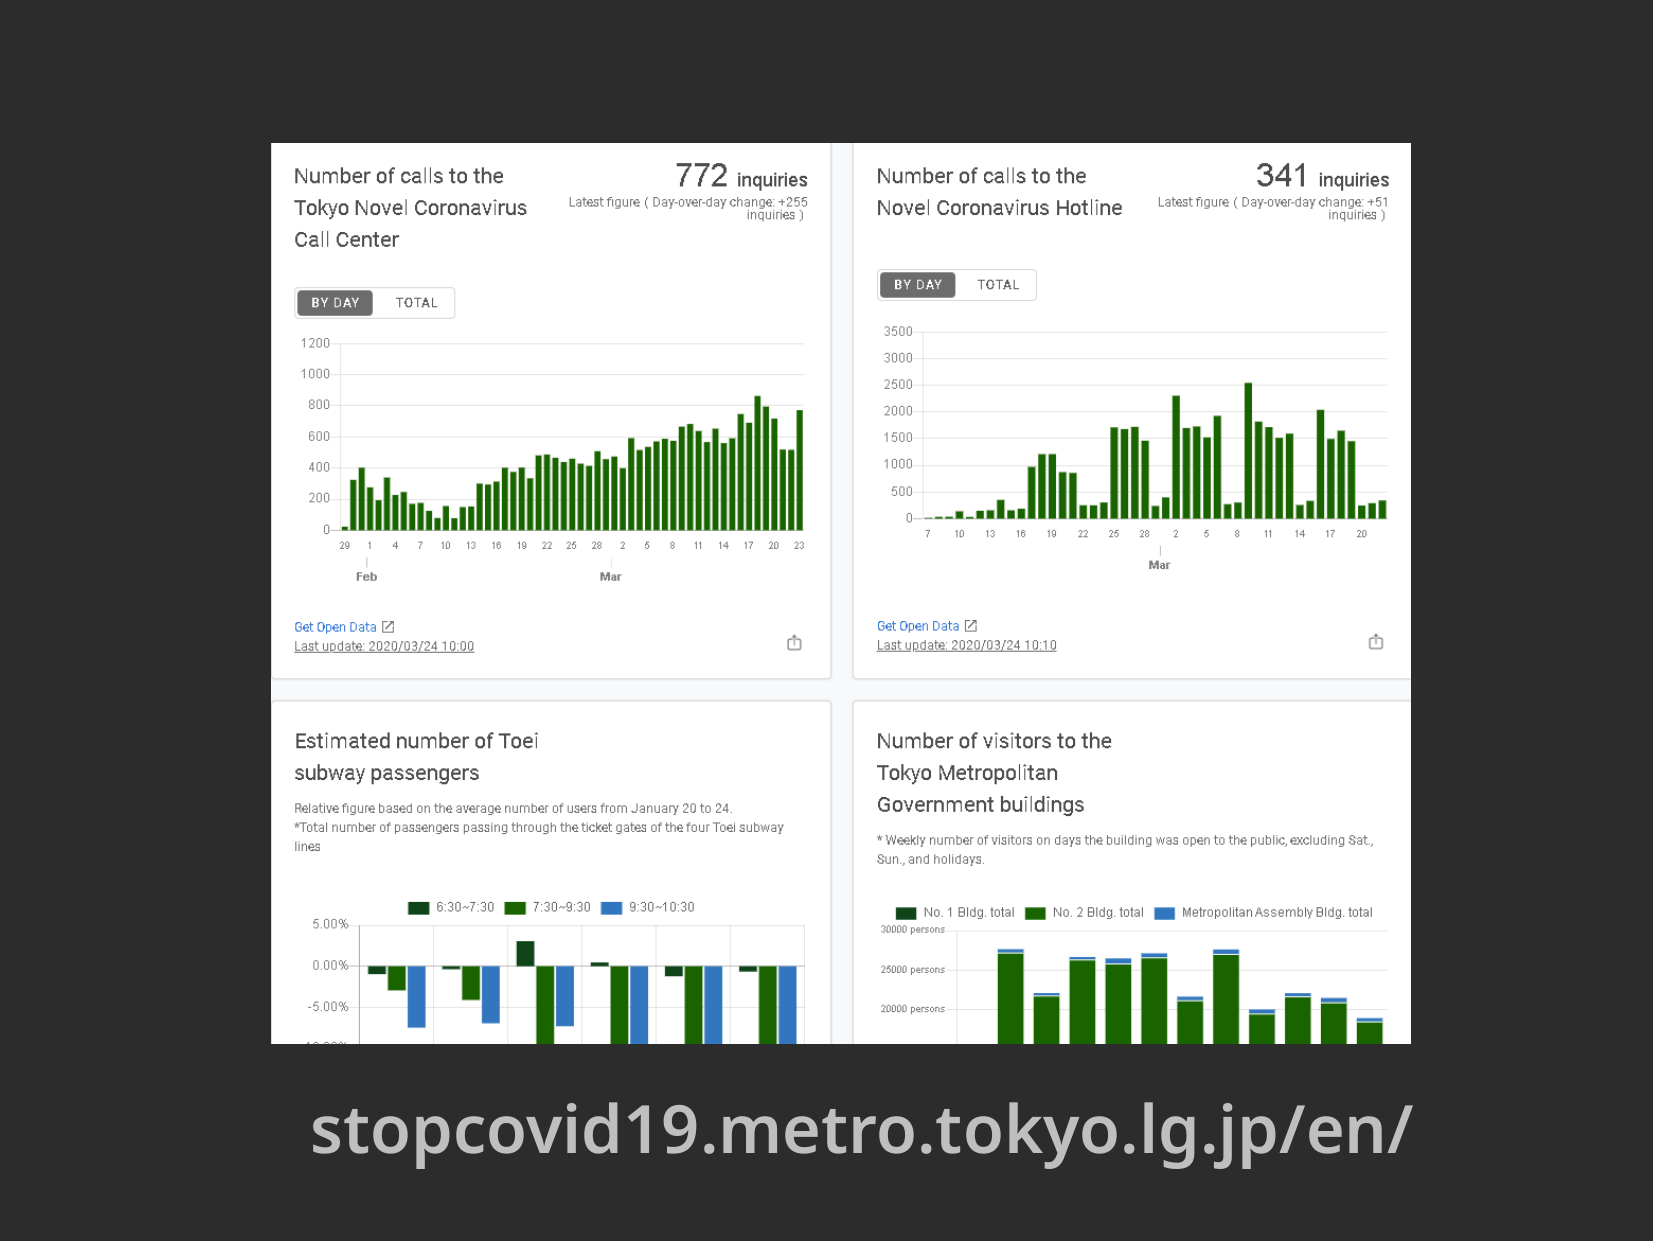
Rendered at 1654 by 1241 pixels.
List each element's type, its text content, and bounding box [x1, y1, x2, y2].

list stopcovid19.metro.tokyo.lg.jp/en/ [60, 1081, 1595, 1187]
picture [271, 143, 1411, 1044]
